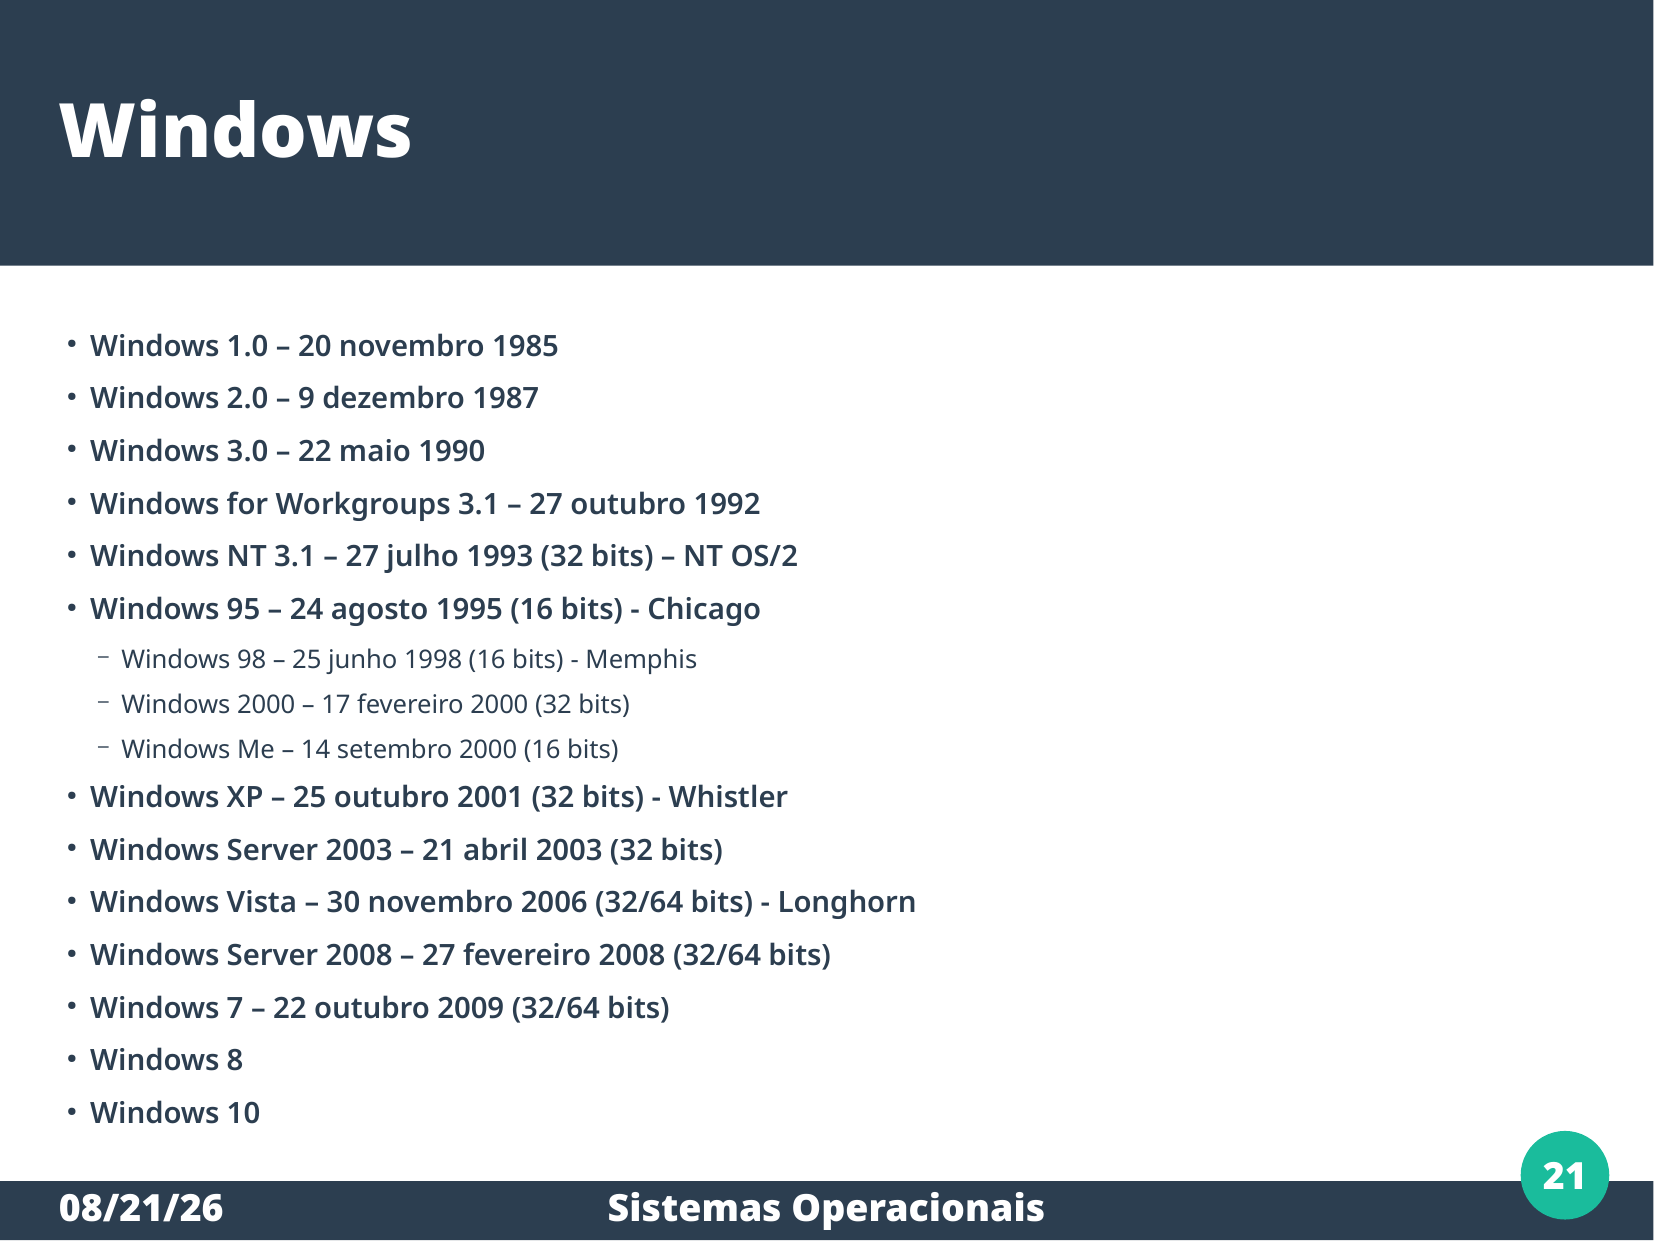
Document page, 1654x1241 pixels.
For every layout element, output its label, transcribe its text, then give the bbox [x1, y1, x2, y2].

title Windows [59, 49, 1595, 207]
list Windows 1.0 – 20 novembro 1985 Windows 2.0 – 9 dezembro 1987 Windows 3.0 – 22 maio 1990 Windows for Workgroups 3.1 – 27 outubro 1992 Windows NT 3.1 – 27 julho 1993 (32 bits) – NT OS/2 Windows 95 – 24 agosto 1995 (16 bits) - Chicago Windows 98 – 25 junho 1998 (16 bits) - Memphis Windows 2000 – 17 fevereiro 2000 (32 bits) Windows Me – 14 setembro 2000 (16 bits) Windows XP – 25 outubro 2001 (32 bits) - Whistler Windows Server 2003 – 21 abril 2003 (32 bits) Windows Vista – 30 novembro 2006 (32/64 bits) - Longhorn Windows Server 2008 – 27 fevereiro 2008 (32/64 bits) Windows 7 – 22 outubro 2009 (32/64 bits) Windows 8 Windows 10 [59, 324, 1595, 1152]
